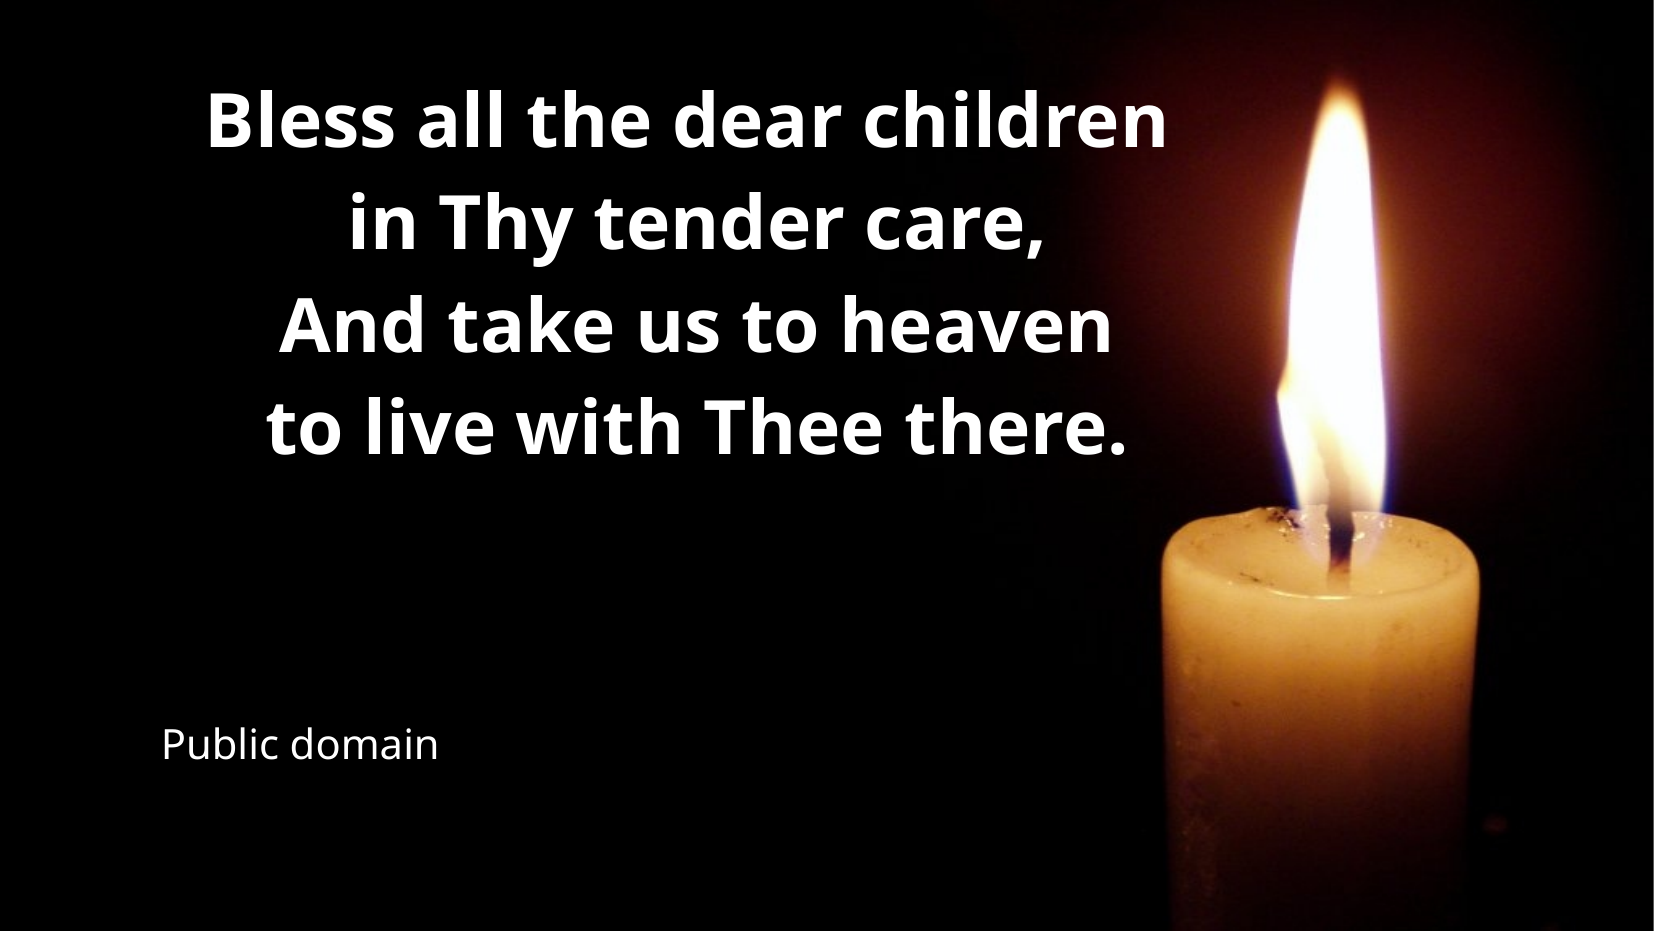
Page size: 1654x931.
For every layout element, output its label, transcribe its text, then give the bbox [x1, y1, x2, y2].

picture [0, 0, 1654, 931]
text_box Bless all the dear children in Thy tender care, And take us to heaven to live with Thee there. Public domain [60, 60, 1336, 829]
